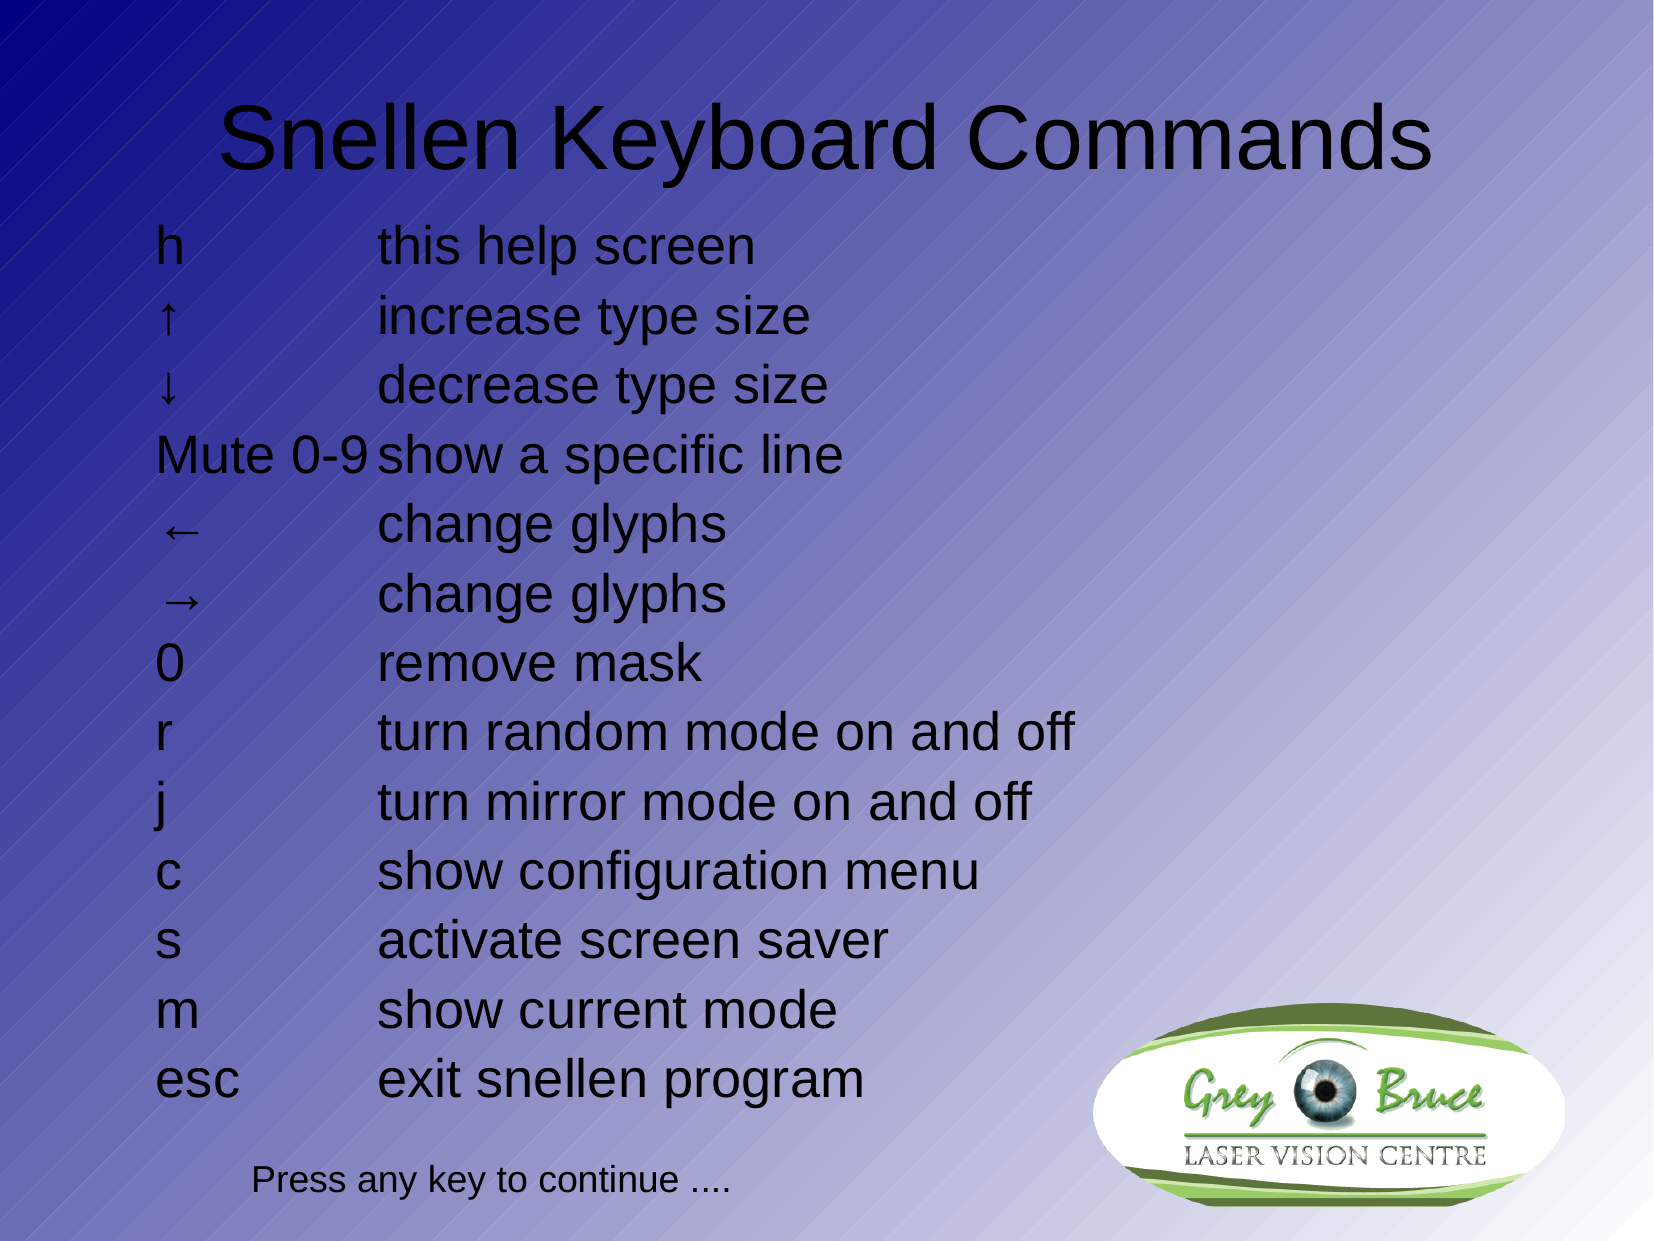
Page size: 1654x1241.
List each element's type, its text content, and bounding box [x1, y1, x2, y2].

text_box Press any key to continue .... [236, 1151, 748, 1209]
title Snellen Keyboard Commands [82, 34, 1571, 242]
picture [1093, 1130, 1565, 1207]
list h this help screen ↑ increase type size ↓ decrease type size Mute 0-9 show a specific line ← change glyphs → change glyphs 0 remove mask r turn random mode on and off j turn mirror mode on and off c show configuration menu s activate screen saver m show current mode esc exit snellen program [84, 216, 1573, 1130]
